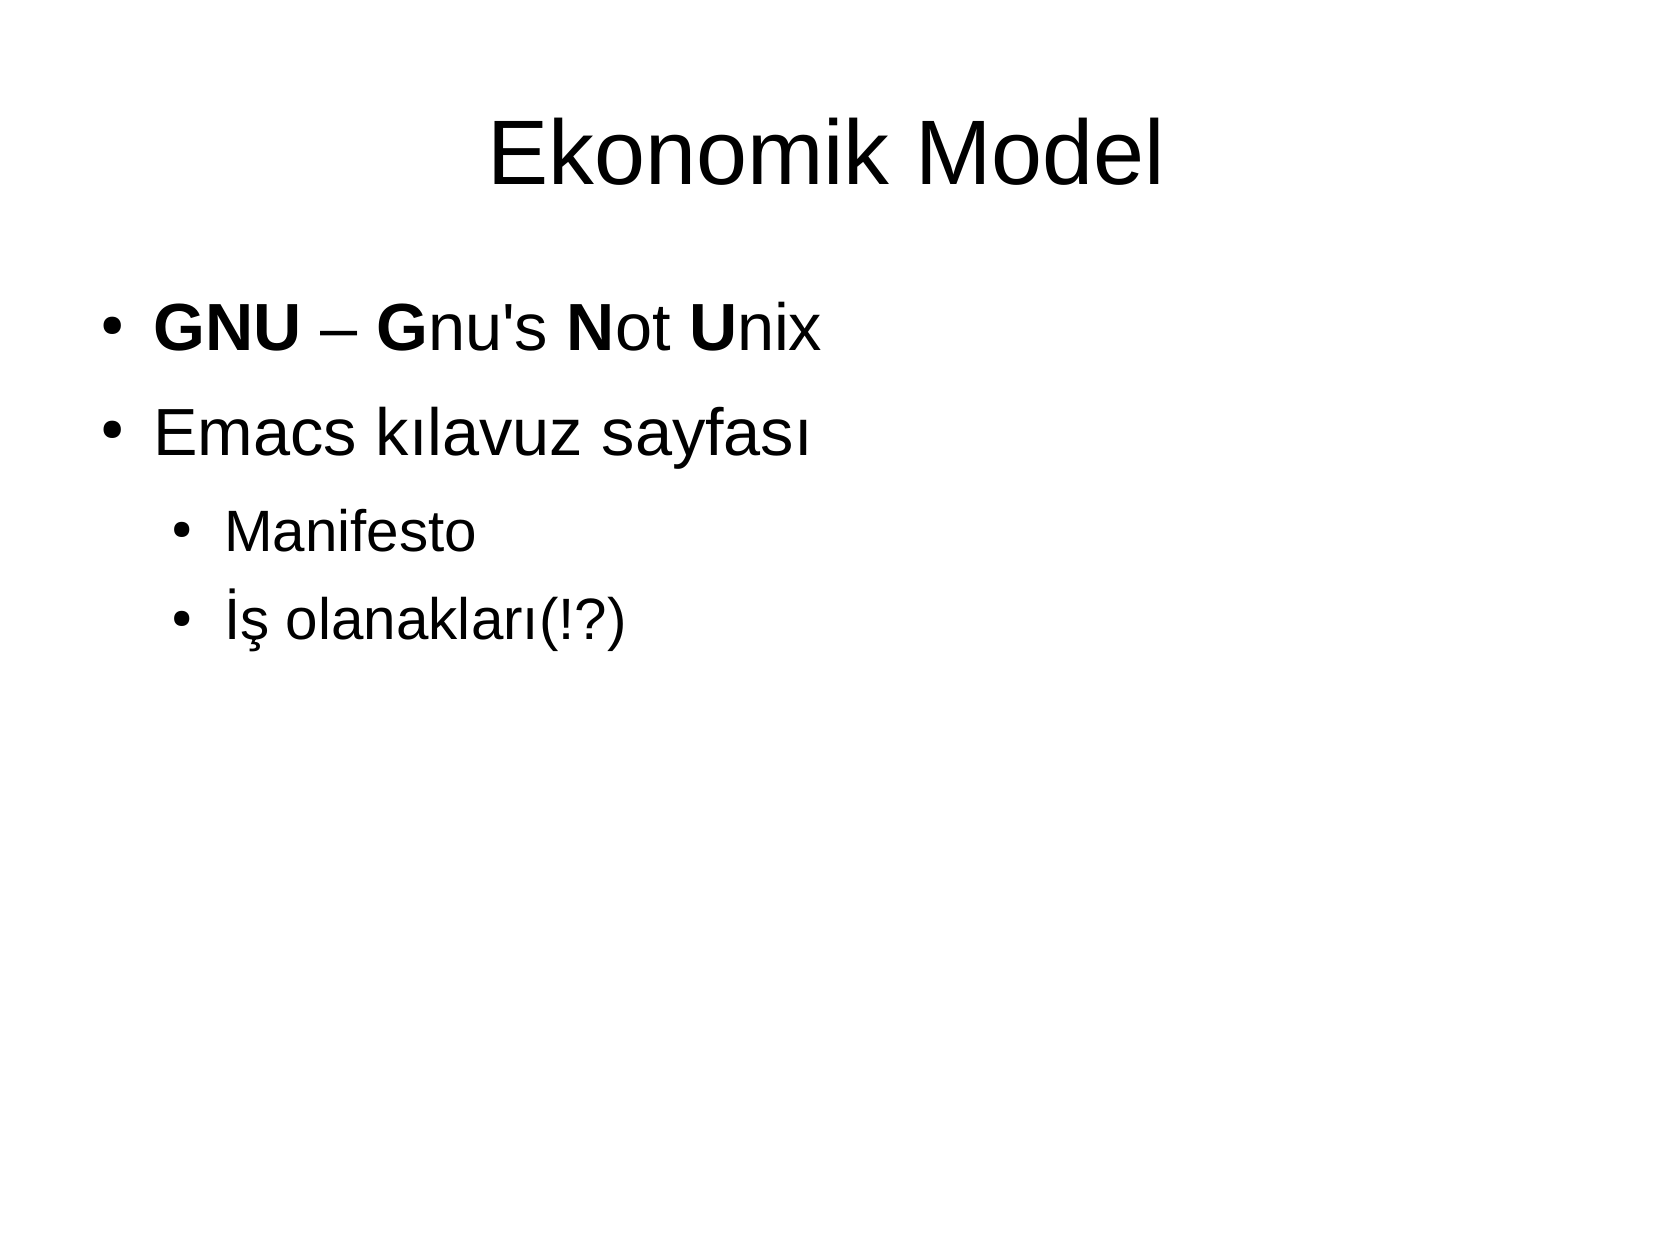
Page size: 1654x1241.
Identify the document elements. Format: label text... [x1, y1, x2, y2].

title Ekonomik Model [82, 49, 1571, 257]
list GNU – Gnu's Not Unix Emacs kılavuz sayfası Manifesto İş olanakları(!?) [82, 290, 1571, 1109]
